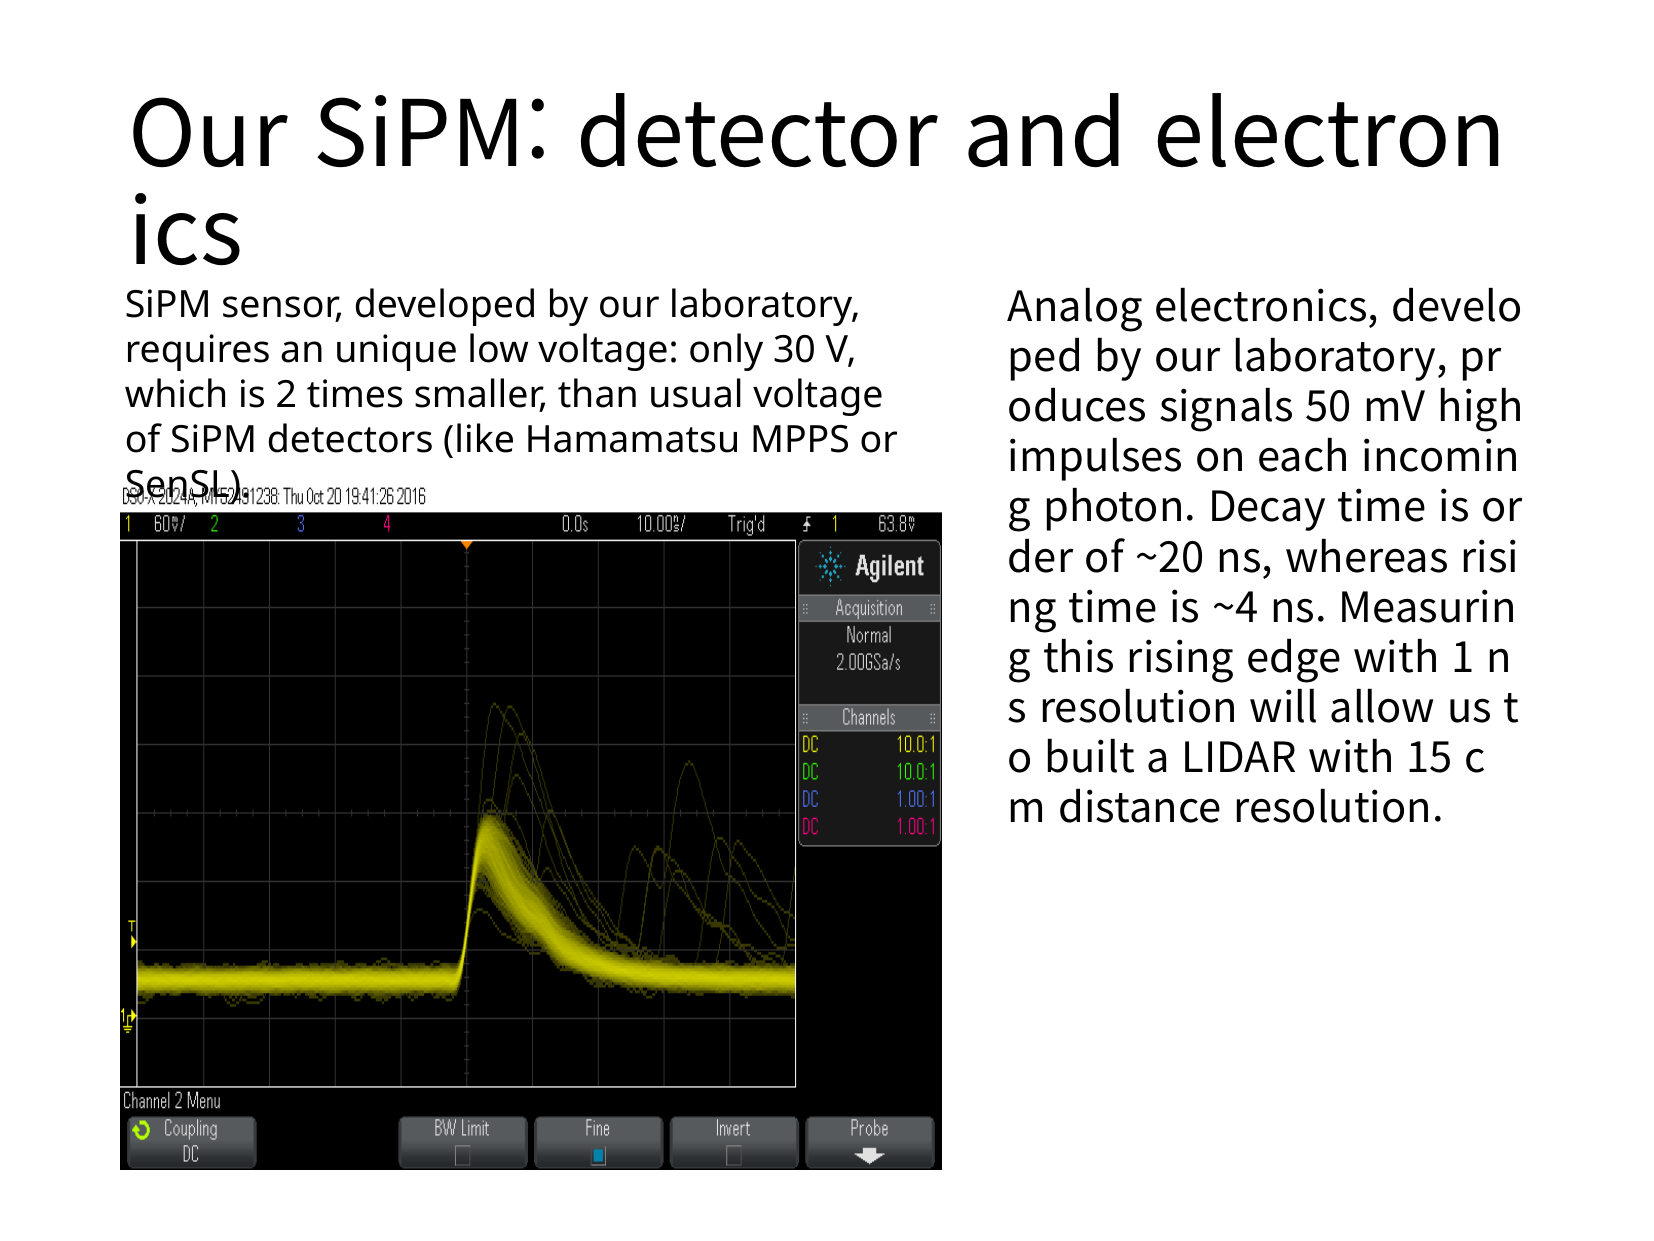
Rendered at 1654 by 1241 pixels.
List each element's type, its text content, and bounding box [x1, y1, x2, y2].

title Our SiPM: detector and electronics [113, 65, 1540, 306]
picture [120, 481, 942, 1171]
list Analog electronics, developed by our laboratory, produces signals 50 mV high impulses on each incoming photon. Decay time is order of ~20 ns, whereas rising time is ~4 ns. Measuring this rising edge with 1 ns resolution will allow us to built a LIDAR with 15 cm distance resolution. [992, 272, 1540, 1117]
text_box SiPM sensor, developed by our laboratory, requires an unique low voltage: only 30 V, which is 2 times smaller, than usual voltage of SiPM detectors (like Hamamatsu MPPS or SenSL). [109, 272, 920, 513]
